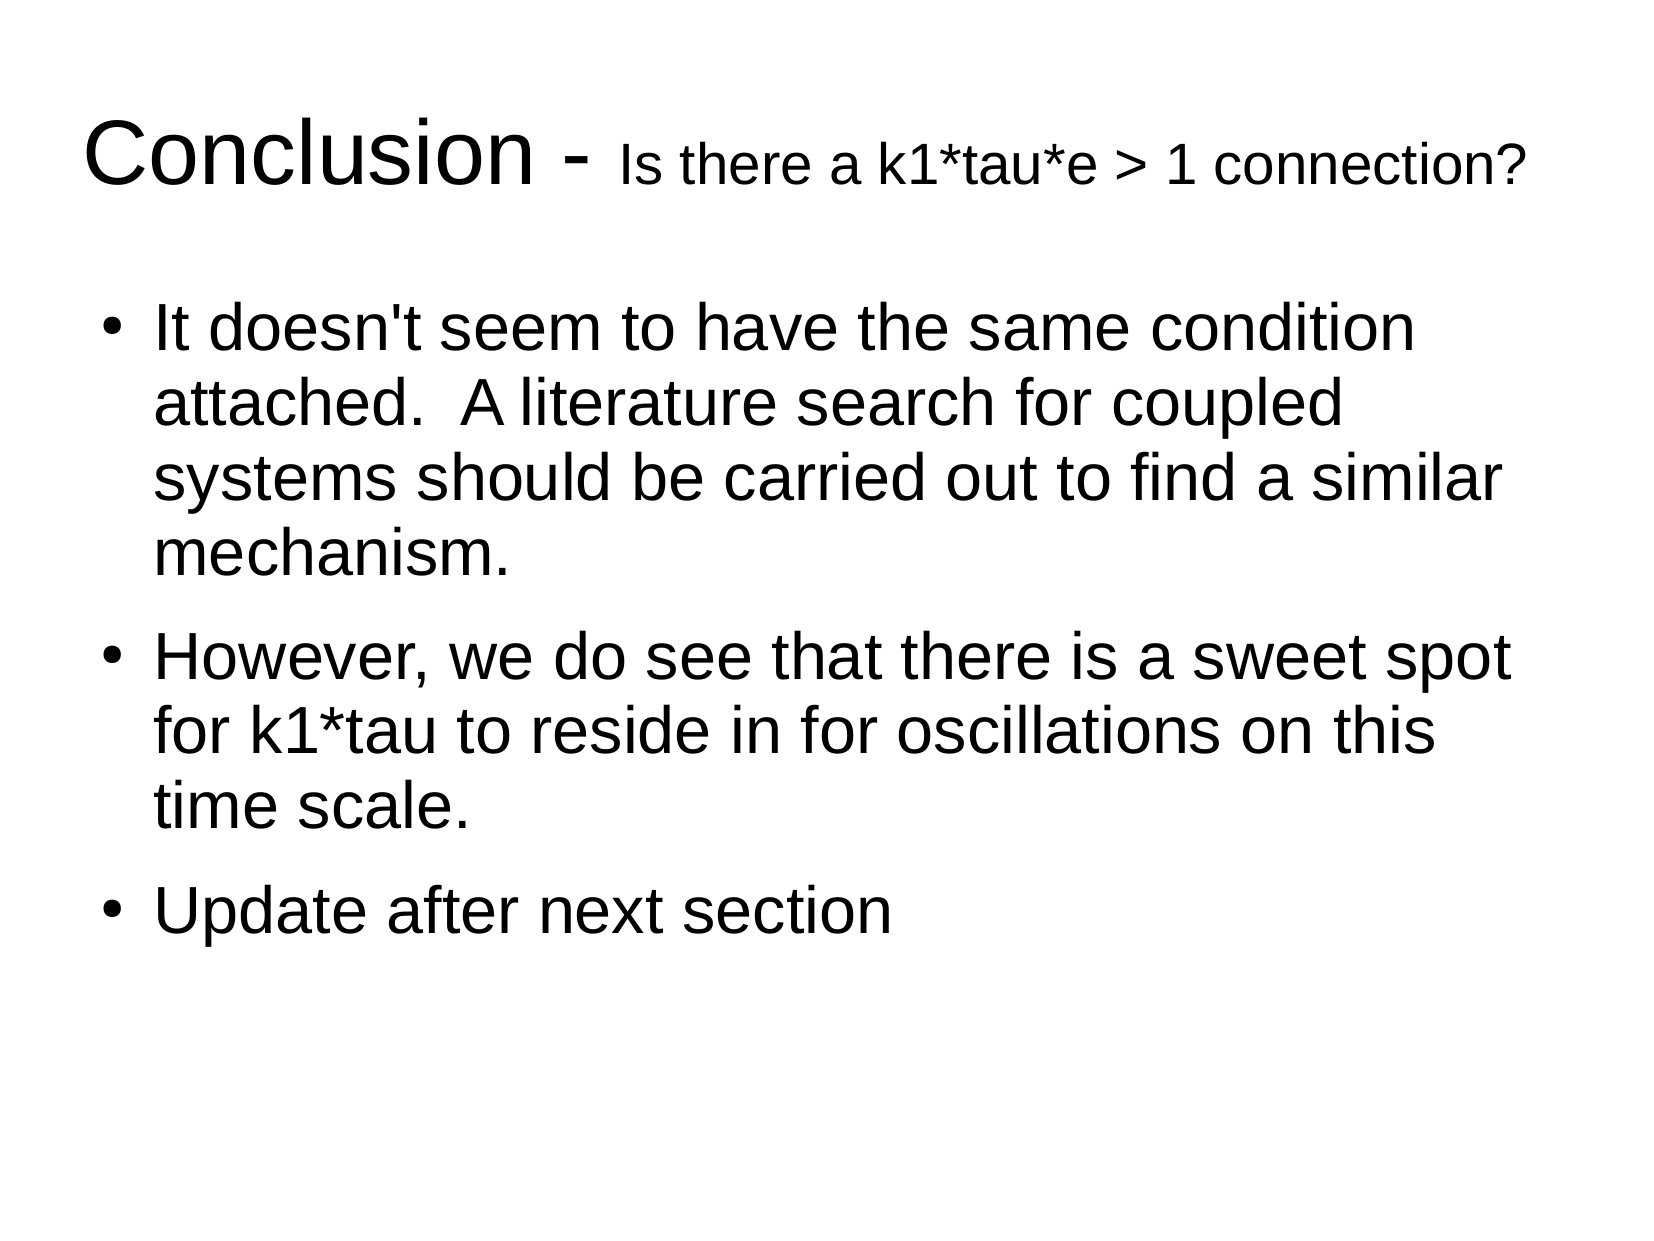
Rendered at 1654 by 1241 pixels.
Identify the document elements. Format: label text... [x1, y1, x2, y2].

list It doesn't seem to have the same condition attached. A literature search for coupled systems should be carried out to find a similar mechanism. However, we do see that there is a sweet spot for k1*tau to reside in for oscillations on this time scale. Update after next section [82, 290, 1571, 1010]
title Conclusion - Is there a k1*tau*e > 1 connection? [82, 49, 1571, 257]
